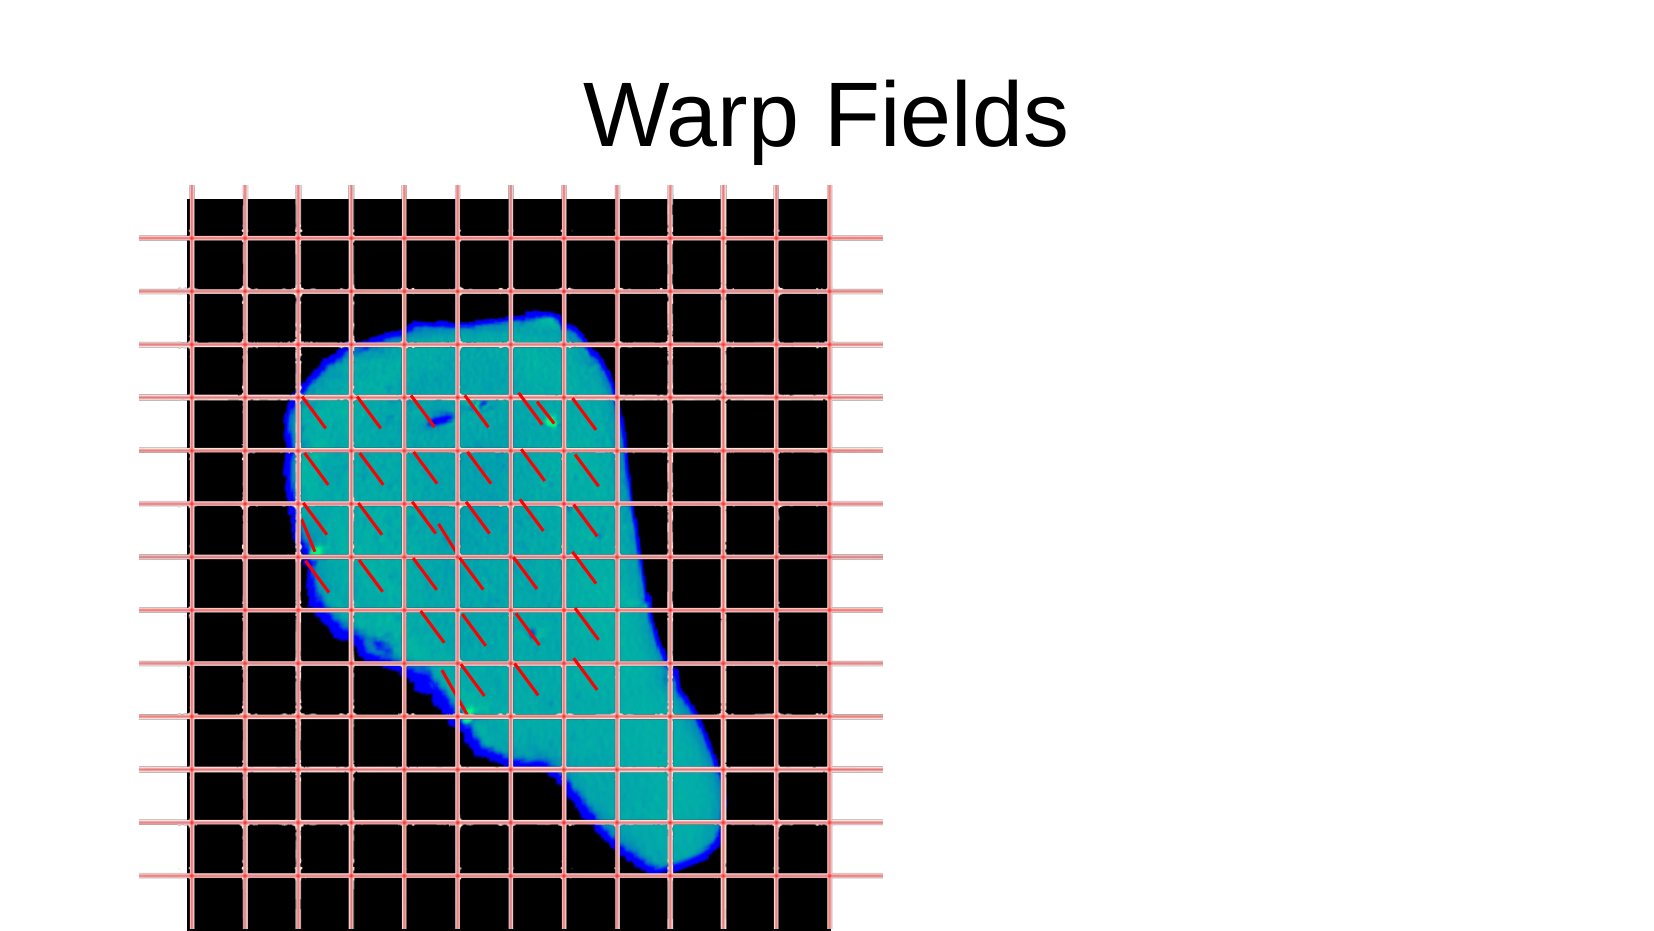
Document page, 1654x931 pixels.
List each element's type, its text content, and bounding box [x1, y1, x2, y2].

picture [139, 185, 883, 931]
title Warp Fields [82, 37, 1571, 193]
